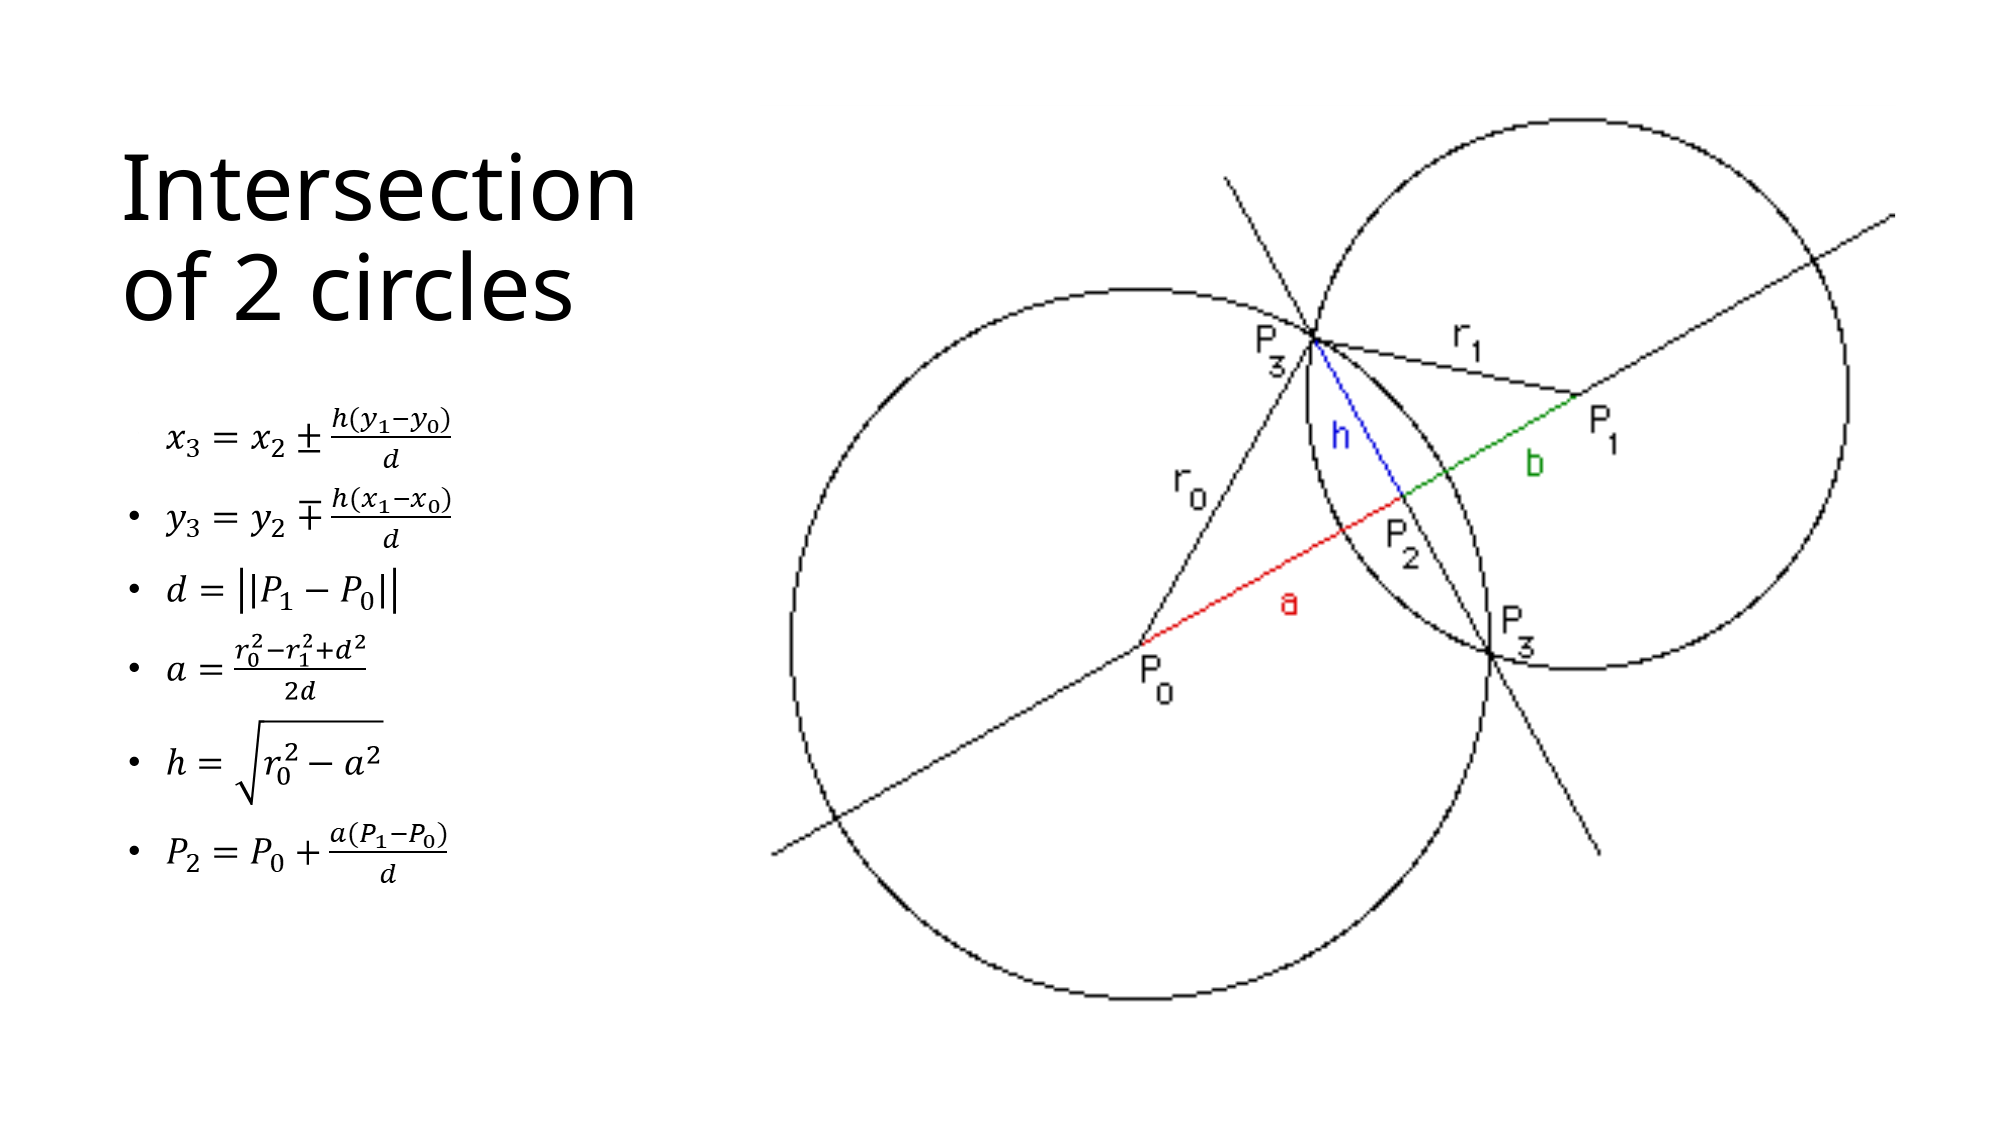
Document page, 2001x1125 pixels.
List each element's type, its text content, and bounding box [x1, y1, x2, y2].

title Intersection of 2 circles [106, 103, 708, 379]
list [106, 399, 708, 1021]
picture [760, 104, 1896, 1020]
